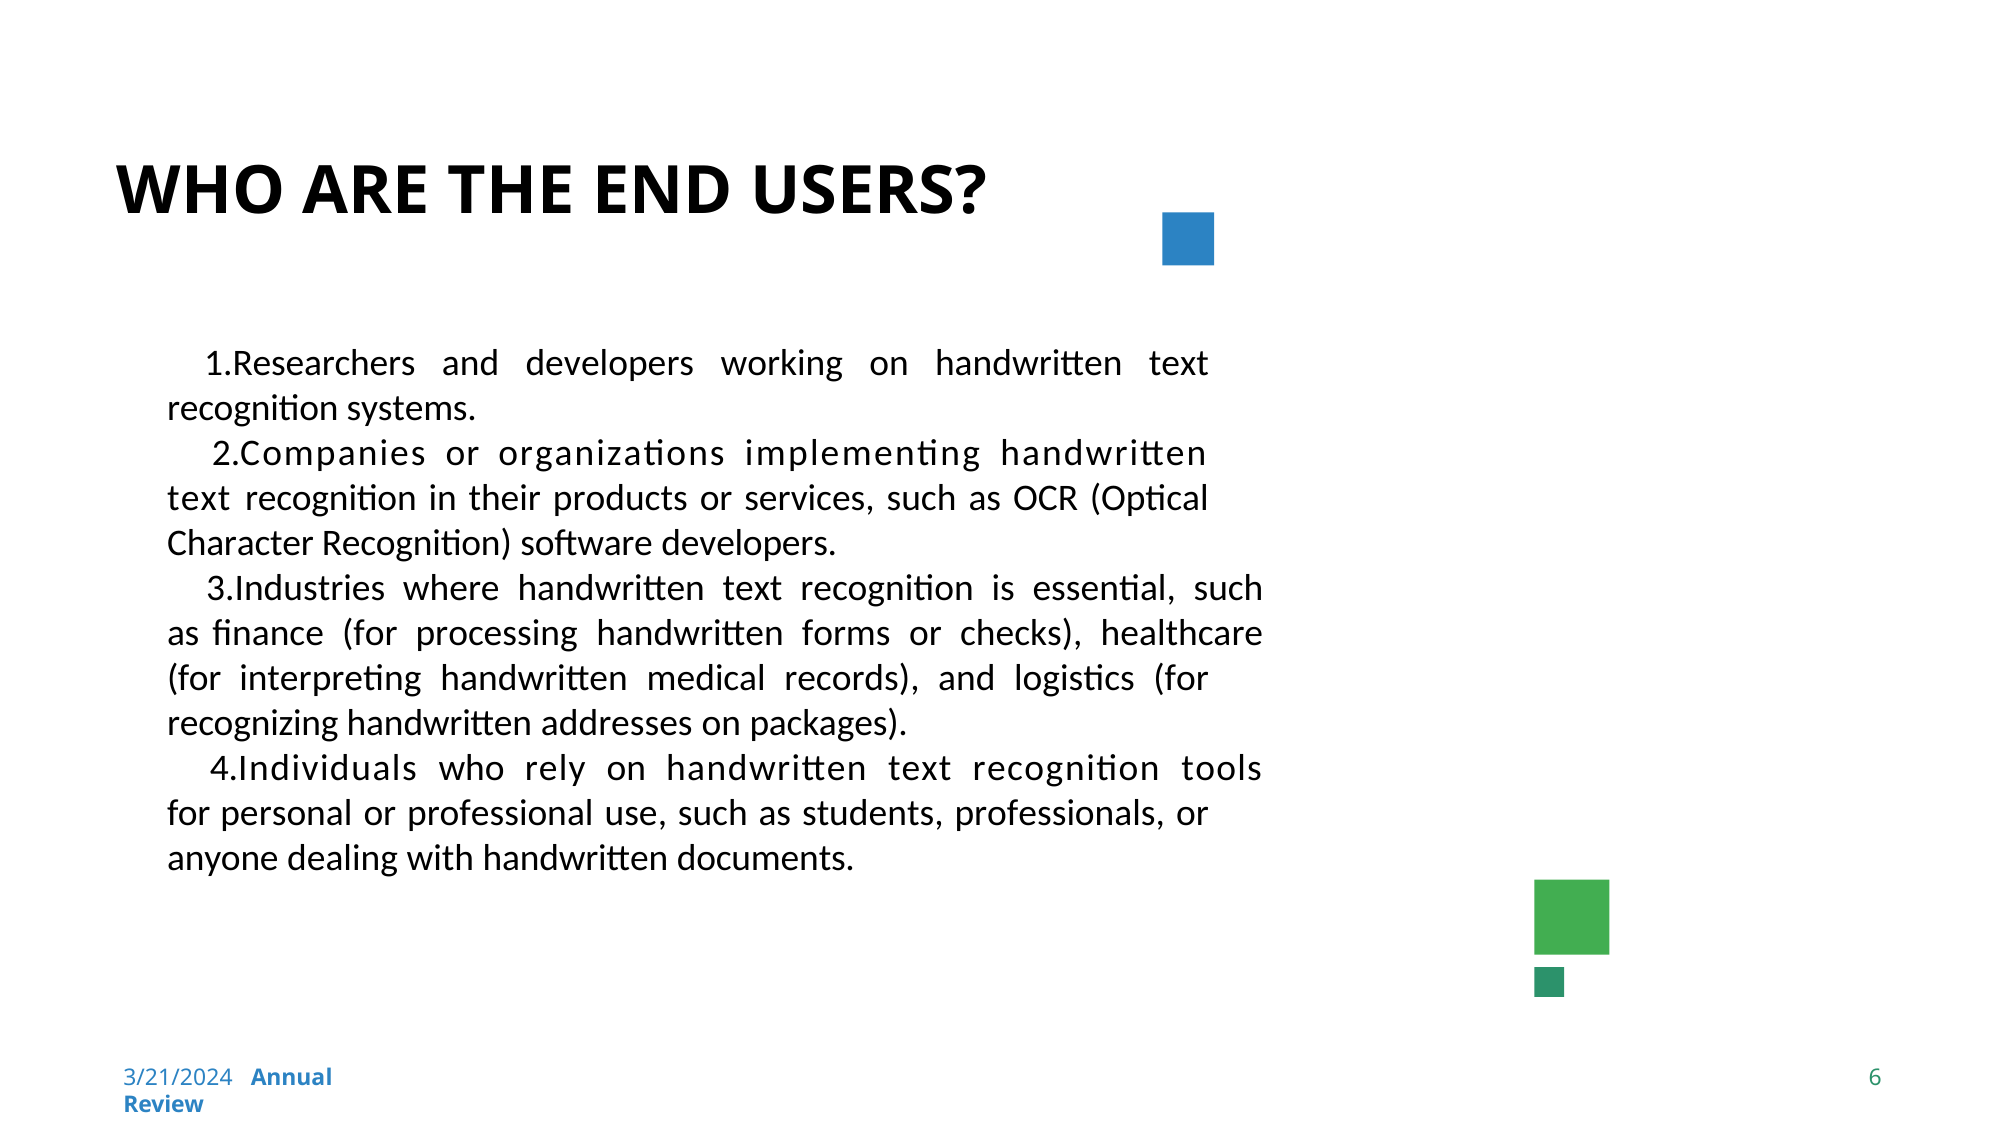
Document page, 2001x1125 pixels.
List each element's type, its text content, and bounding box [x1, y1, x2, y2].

text_box 3/21/2024 Annual Review [121, 1061, 414, 1093]
picture [118, 1012, 477, 1093]
slide_number 6 [1849, 1061, 1890, 1093]
text_box Researchers and developers working on handwritten text recognition systems. Companies or organizations implementing handwritten text recognition in their products or services, such as OCR (Optical Character Recognition) software developers. Industries where handwritten text recognition is essential, such as finance (for processing handwritten forms or checks), healthcare (for interpreting handwritten medical records), and logistics (for recognizing handwritten addresses on packages). Individuals who rely on handwritten text recognition tools for personal or professional use, such as students, professionals, or anyone dealing with handwritten documents. [162, 335, 1265, 881]
title WHO ARE THE END USERS? [91, 43, 1690, 244]
text_box [1534, 967, 1565, 997]
text_box [1162, 244, 1215, 266]
text_box [1534, 879, 1610, 955]
